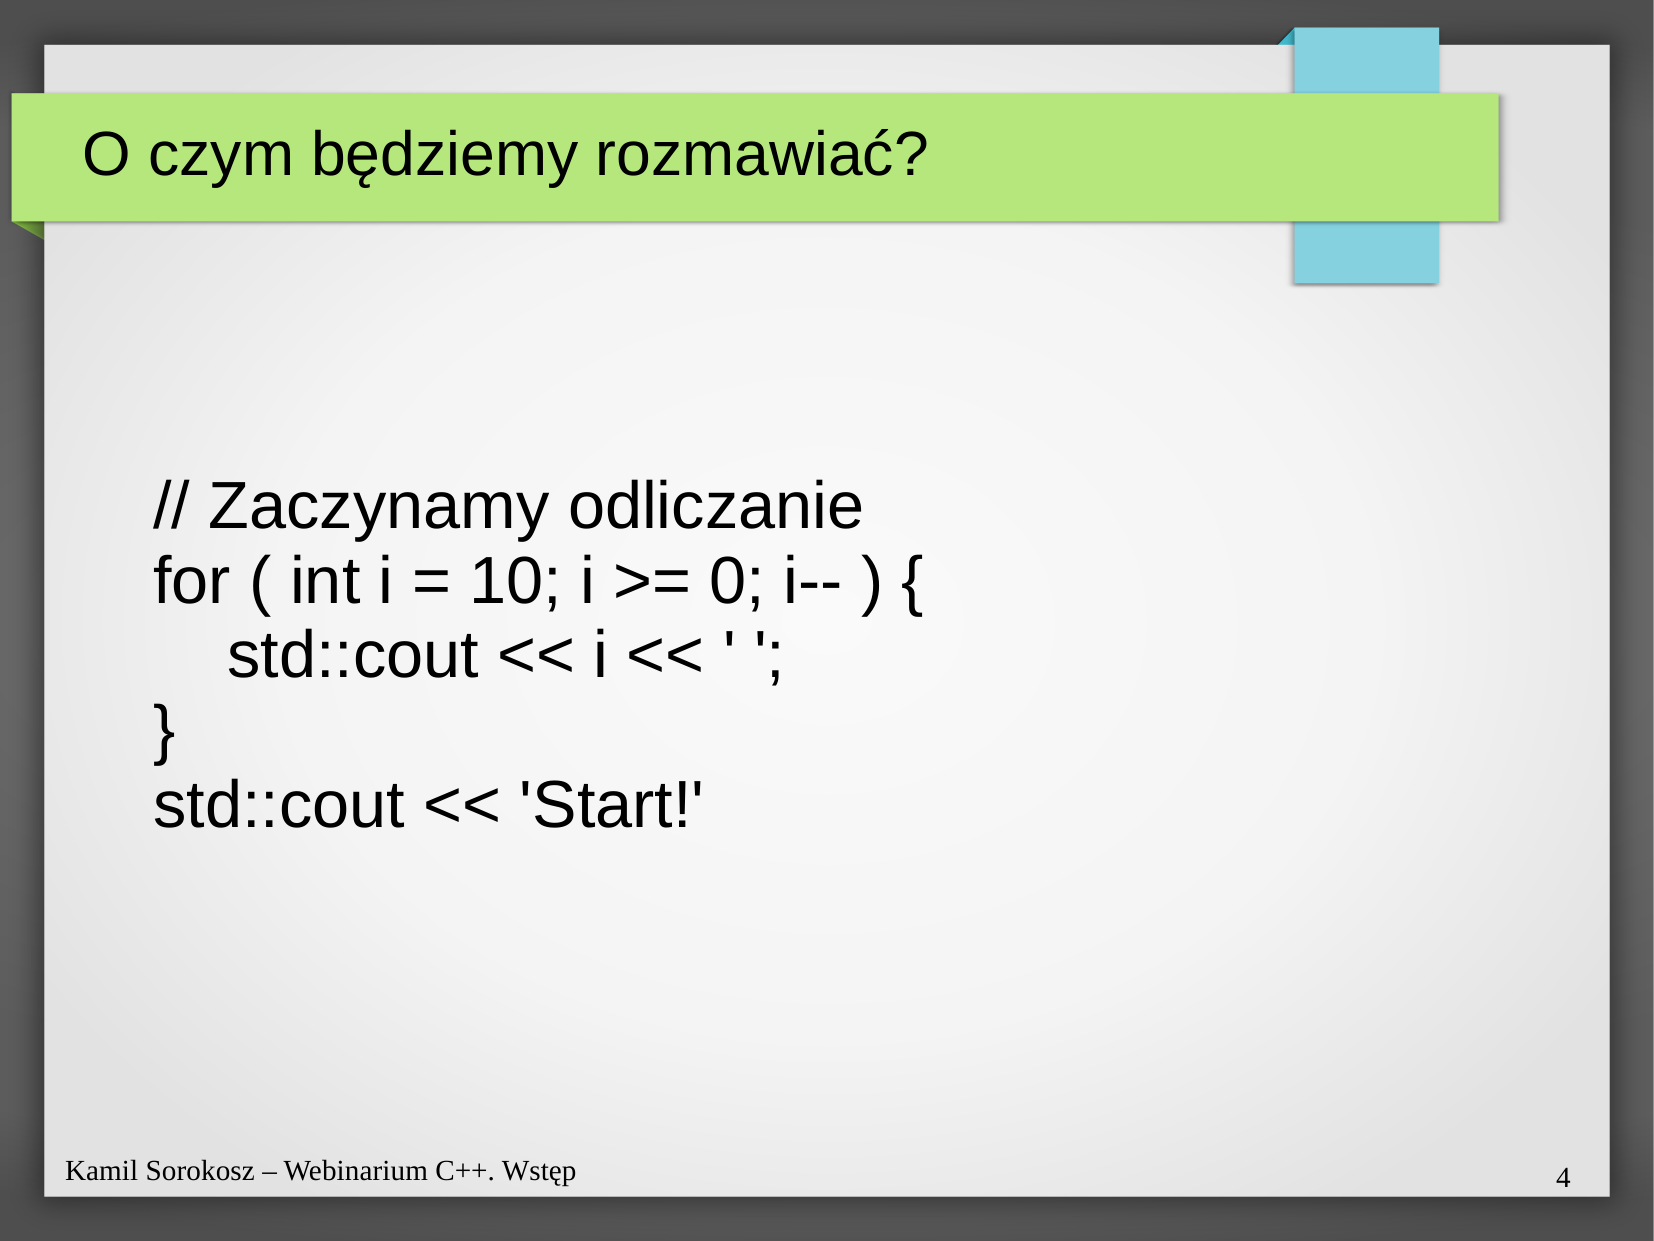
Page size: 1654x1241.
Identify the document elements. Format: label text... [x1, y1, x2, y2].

picture [0, 0, 1654, 1241]
title O czym będziemy rozmawiać? [82, 94, 1506, 213]
subtitle // Zaczynamy odliczanie for ( int i = 10; i >= 0; i-- ) { std::cout << i << ' '; } std::cout << 'Start!' [82, 295, 1571, 1015]
